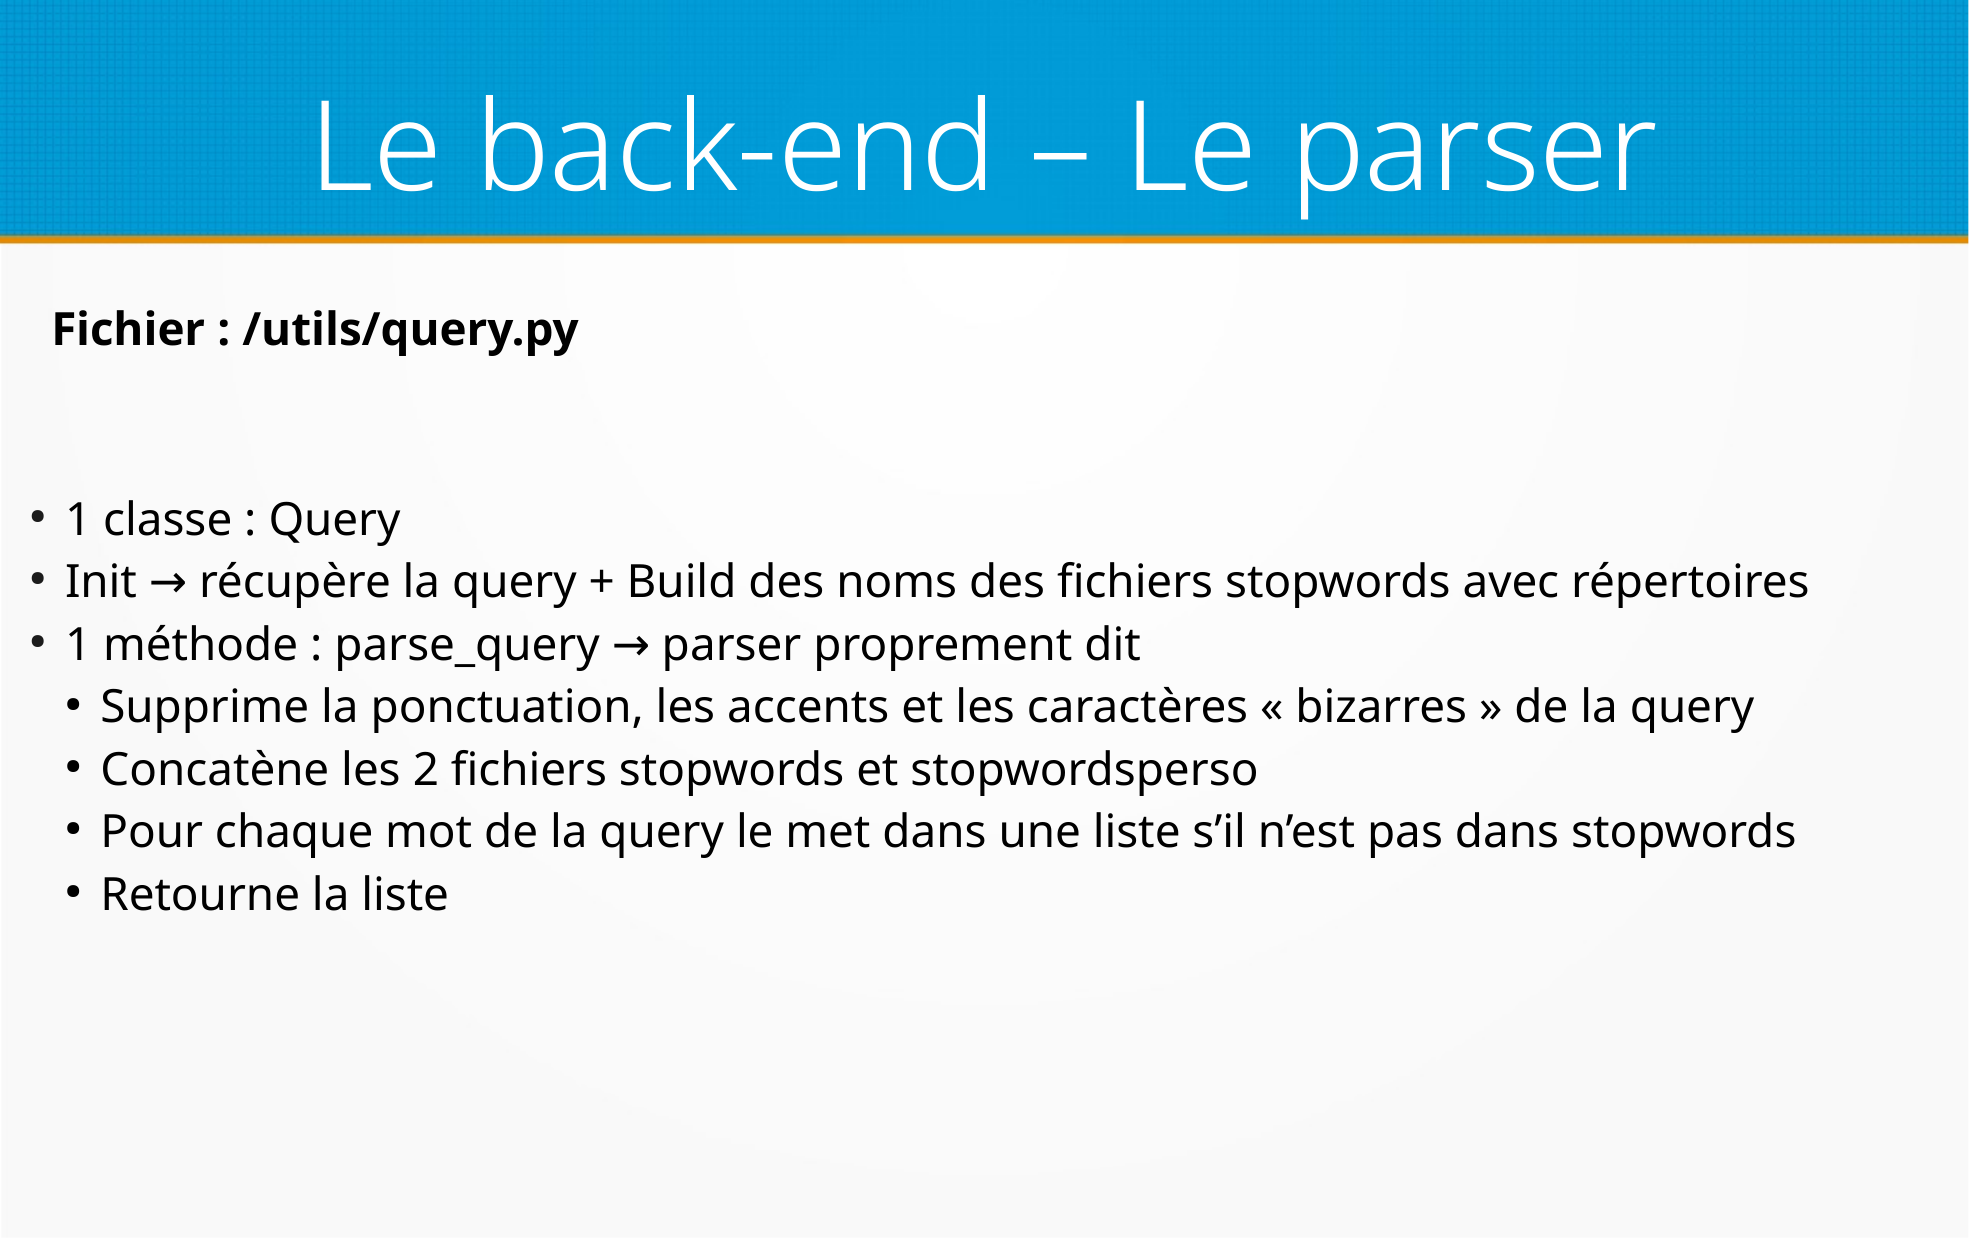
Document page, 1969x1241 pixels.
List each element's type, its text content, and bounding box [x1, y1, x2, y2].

text_box Fichier : /utils/query.py [45, 295, 655, 361]
title Le back-end – Le parser [98, 19, 1870, 227]
text_box 1 classe : Query Init → récupère la query + Build des noms des fichiers stopwords avec répertoires 1 méthode : parse_query → parser proprement dit Supprime la ponctuation, les accents et les caractères « bizarres » de la query Concatène les 2 fichiers stopwords et stopwordsperso Pour chaque mot de la query le met dans une liste s’il n’est pas dans stopwords Retourne la liste [23, 406, 1864, 1004]
picture [0, 233, 1969, 1241]
